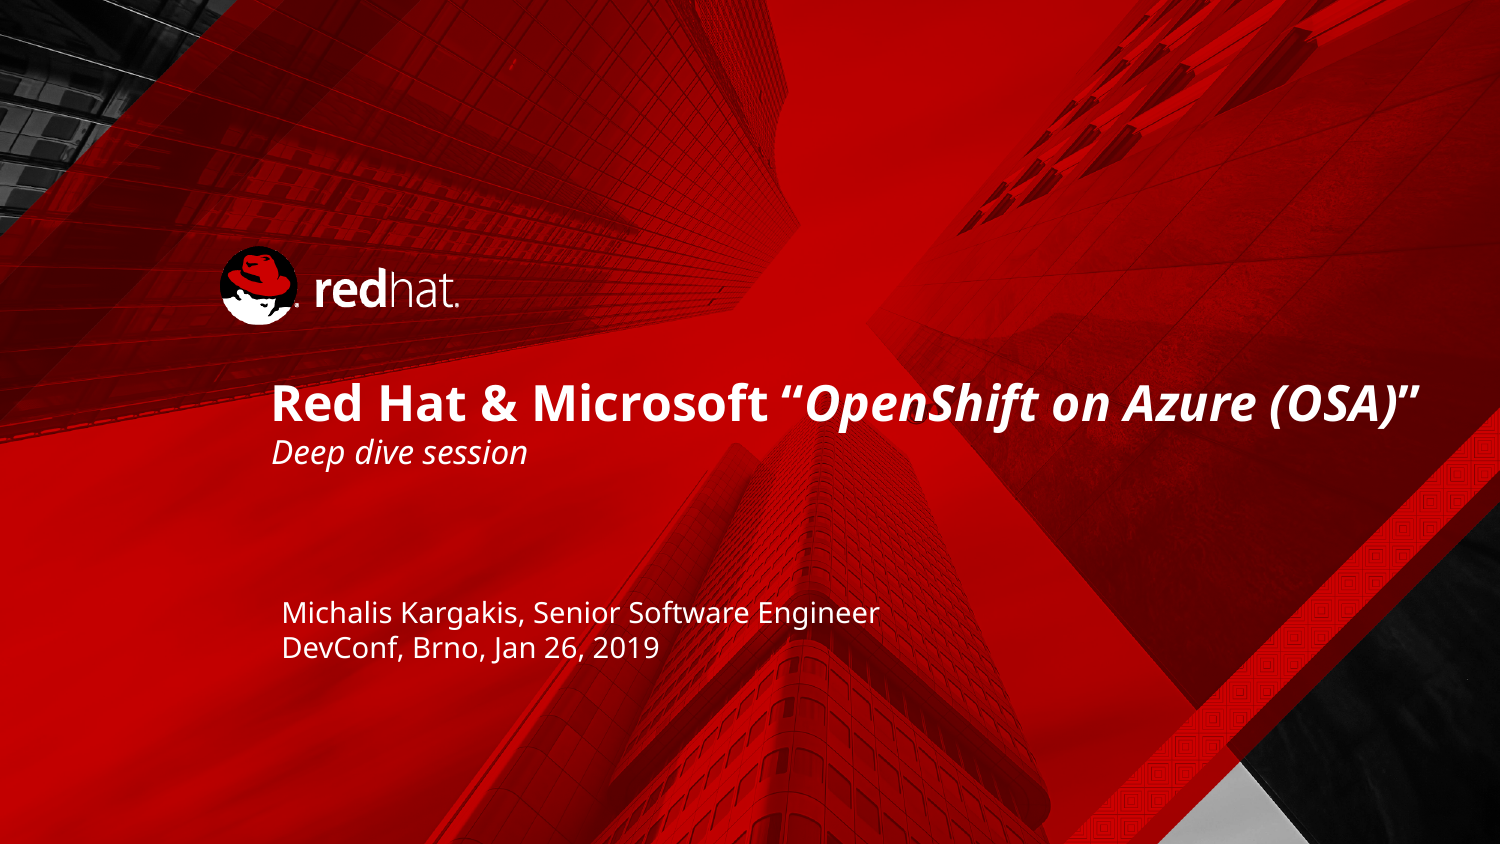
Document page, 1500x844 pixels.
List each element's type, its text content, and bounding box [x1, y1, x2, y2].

text_box Deep dive session [256, 428, 1082, 475]
text_box Michalis Kargakis, Senior Software Engineer DevConf, Brno, Jan 26, 2019 [266, 578, 910, 776]
picture [0, 0, 1500, 844]
text_box Red Hat & Microsoft “OpenShift on Azure (OSA)” [255, 334, 1493, 447]
